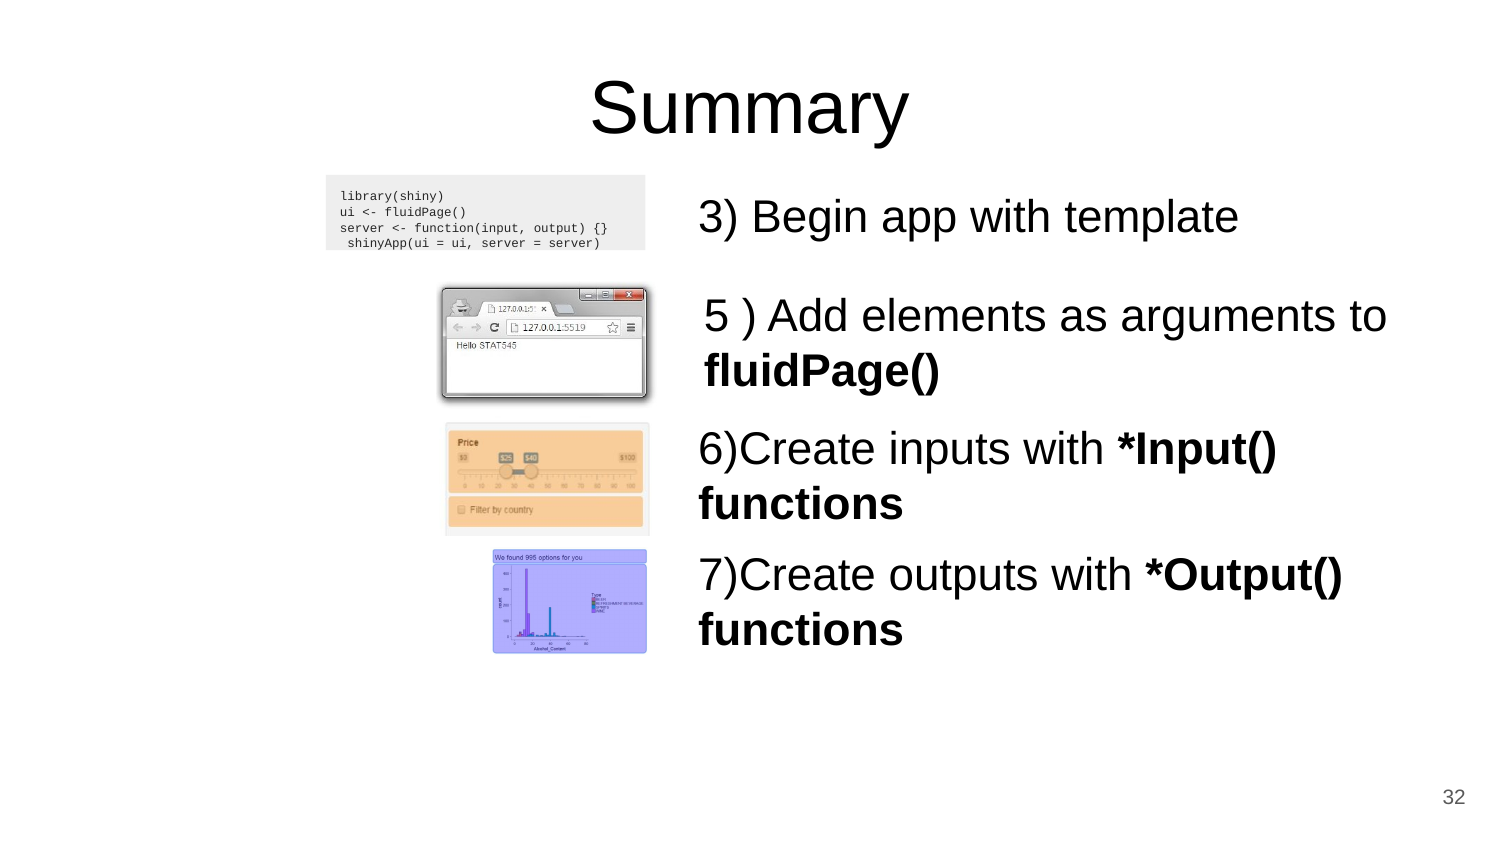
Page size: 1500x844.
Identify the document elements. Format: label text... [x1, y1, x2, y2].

text_box [490, 547, 648, 655]
text_box 3) Begin app with template [696, 184, 1321, 243]
title Summary [587, 56, 912, 200]
slide_number <number> [1438, 783, 1470, 844]
text_box [436, 281, 658, 409]
text_box [439, 416, 652, 536]
text_box 5 ) Add elements as arguments to fluidPage() 6)Create inputs with *Input() functions 7)Create outputs with *Output() functions [696, 283, 1456, 732]
text_box library(shiny) ui <- fluidPage() server <- function(input, output) {} shinyApp(ui = ui, server = server) [325, 174, 646, 251]
